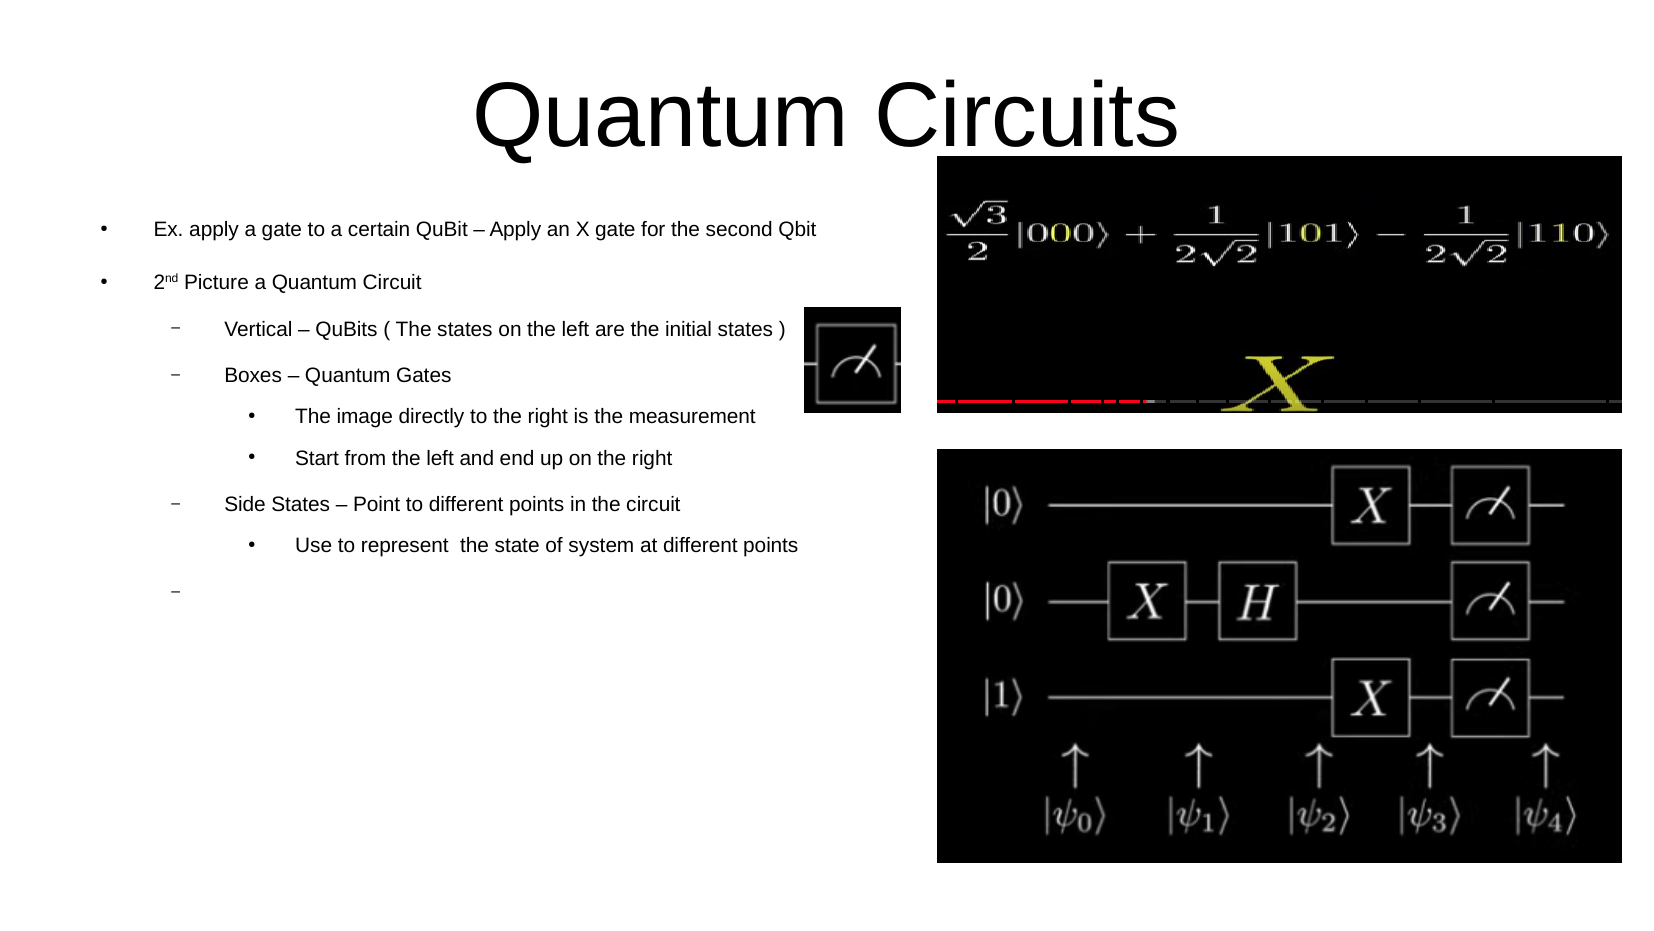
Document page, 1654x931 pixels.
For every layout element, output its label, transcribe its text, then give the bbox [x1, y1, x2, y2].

picture [804, 307, 901, 413]
title Quantum Circuits [82, 37, 1571, 193]
picture [937, 449, 1622, 863]
list Ex. apply a gate to a certain QuBit – Apply an X gate for the second Qbit 2nd Picture a Quantum Circuit Vertical – QuBits ( The states on the left are the initial states ) Boxes – Quantum Gates The image directly to the right is the measurement Start from the left and end up on the right Side States – Point to different points in the circuit Use to represent the state of system at different points [82, 217, 1571, 758]
picture [937, 156, 1622, 413]
